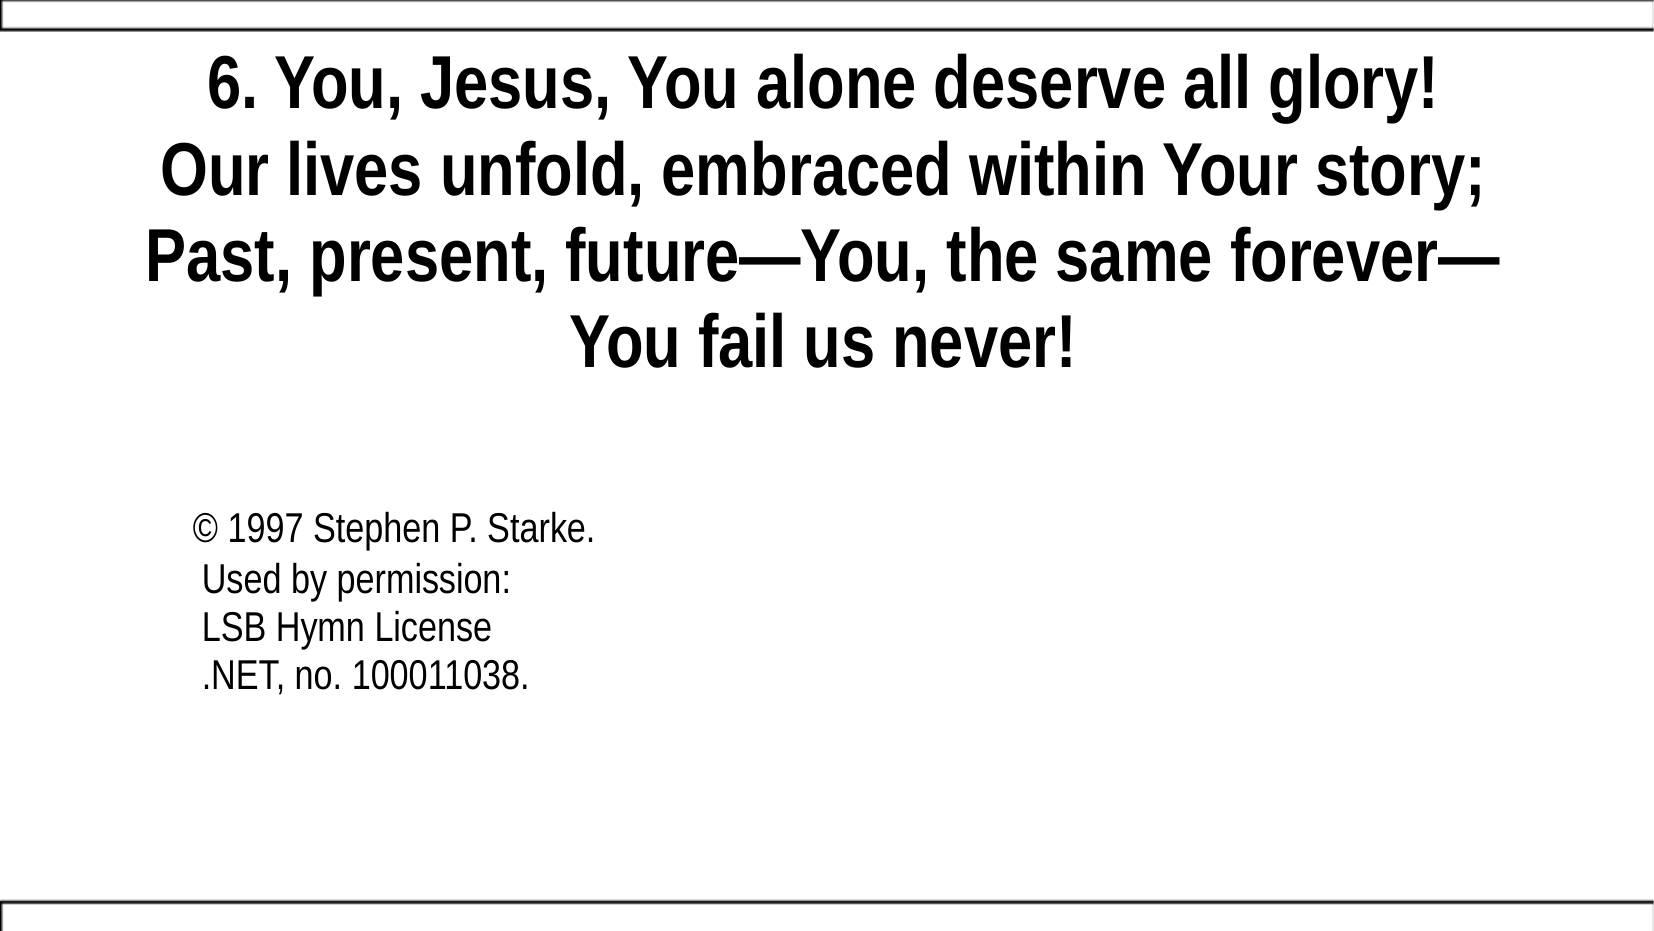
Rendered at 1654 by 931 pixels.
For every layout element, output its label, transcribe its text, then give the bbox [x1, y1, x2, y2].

picture [0, 0, 1654, 931]
text_box 6. You, Jesus, You alone deserve all glory! Our lives unfold, embraced within Your story; Past, present, future—You, the same forever— You fail us never! © 1997 Stephen P. Starke. Used by permission: LSB Hymn License .NET, no. 100011038. [73, 31, 1574, 701]
